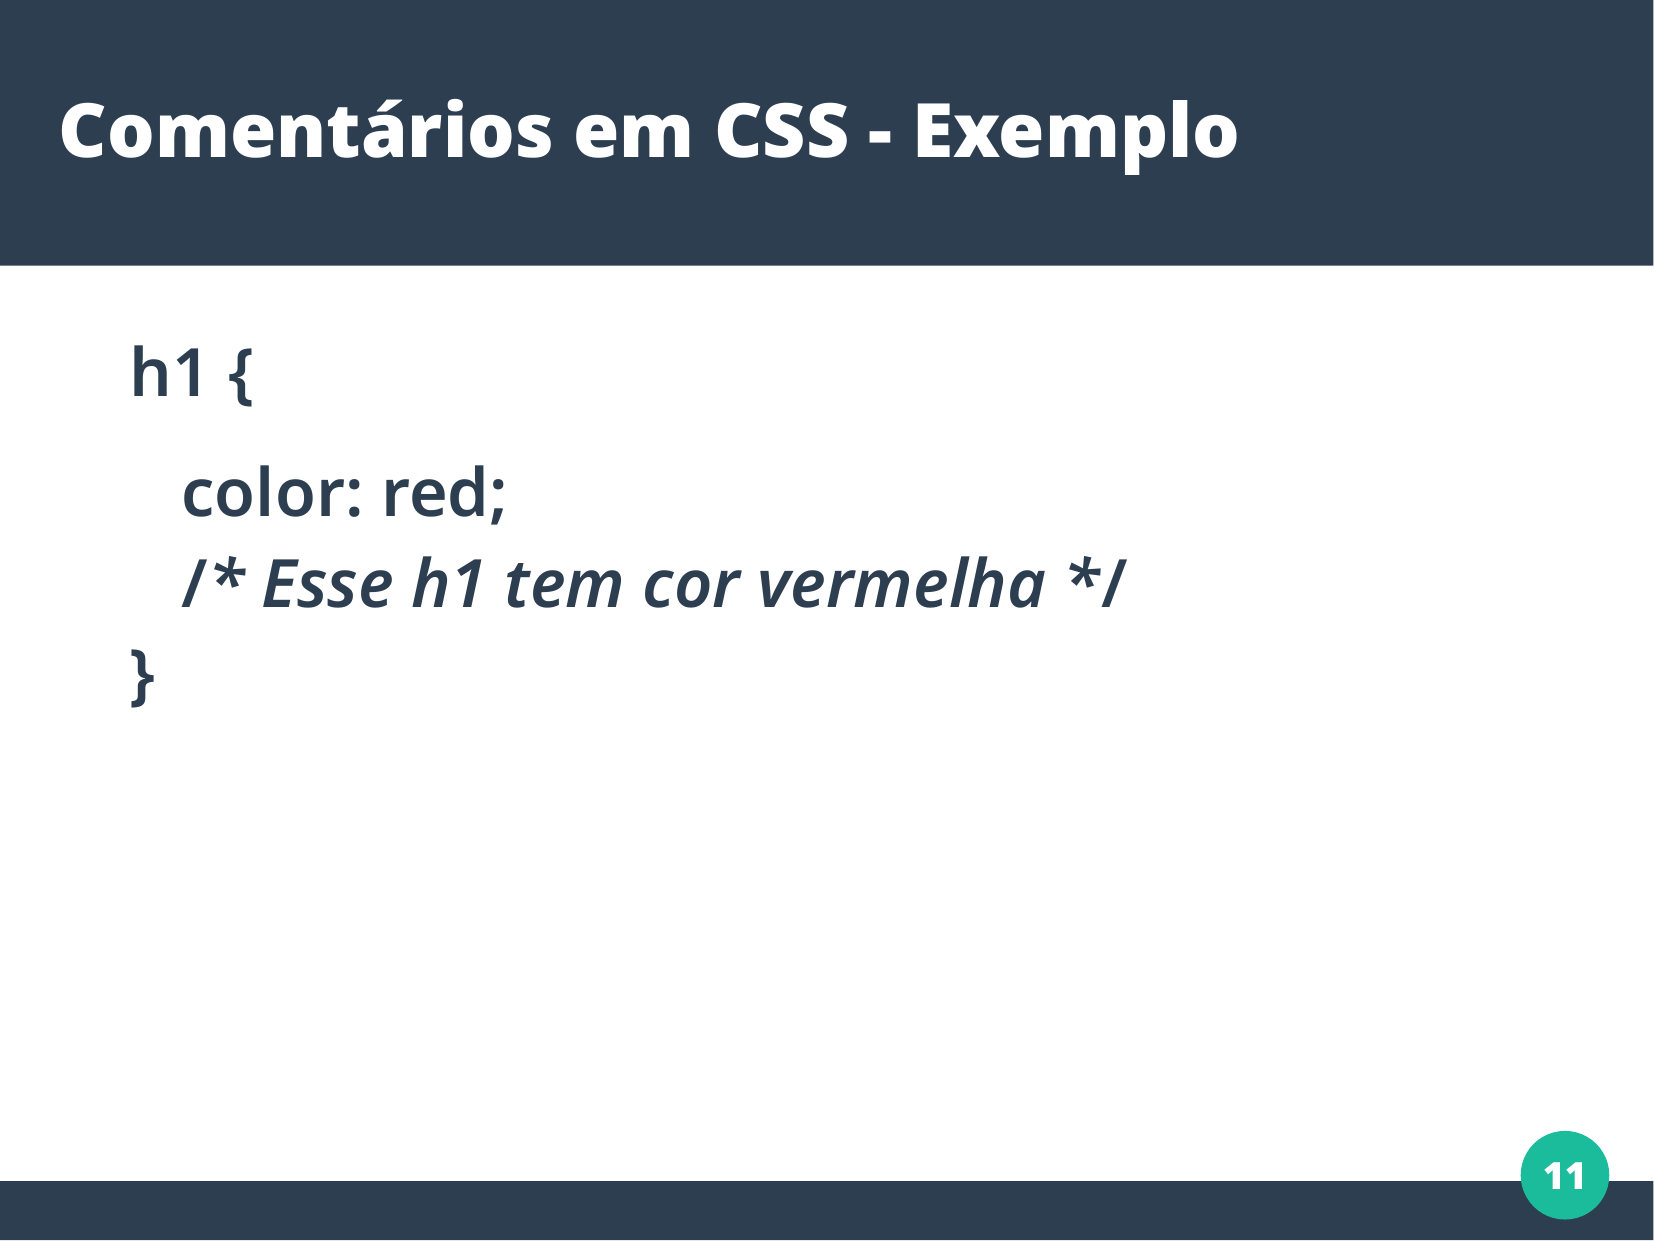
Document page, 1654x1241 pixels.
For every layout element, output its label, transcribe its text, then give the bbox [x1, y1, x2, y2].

title Comentários em CSS - Exemplo [59, 49, 1595, 207]
list h1 { color: red; /* Esse h1 tem cor vermelha */ } [59, 324, 1595, 1152]
